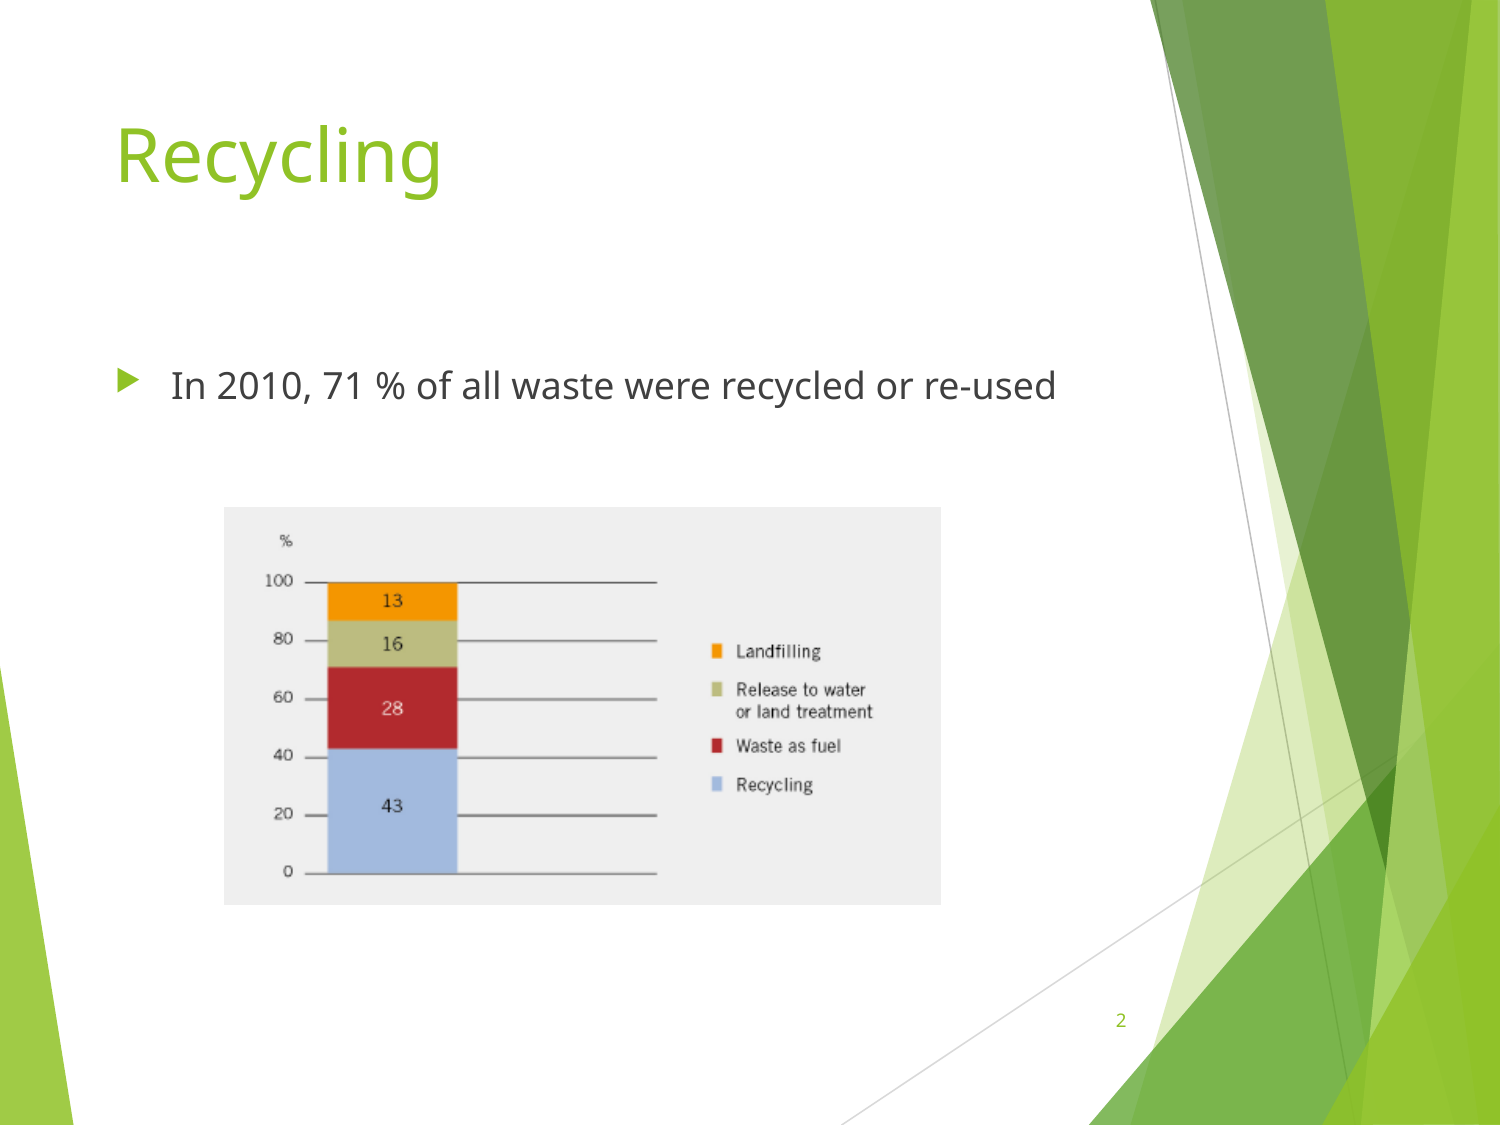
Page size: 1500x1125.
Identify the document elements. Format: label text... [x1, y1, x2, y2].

picture [224, 507, 941, 905]
list In 2010, 71 % of all waste were recycled or re-used [99, 354, 1142, 992]
text_box <numéro> [1057, 991, 1142, 1052]
title Recycling [99, 99, 1142, 317]
